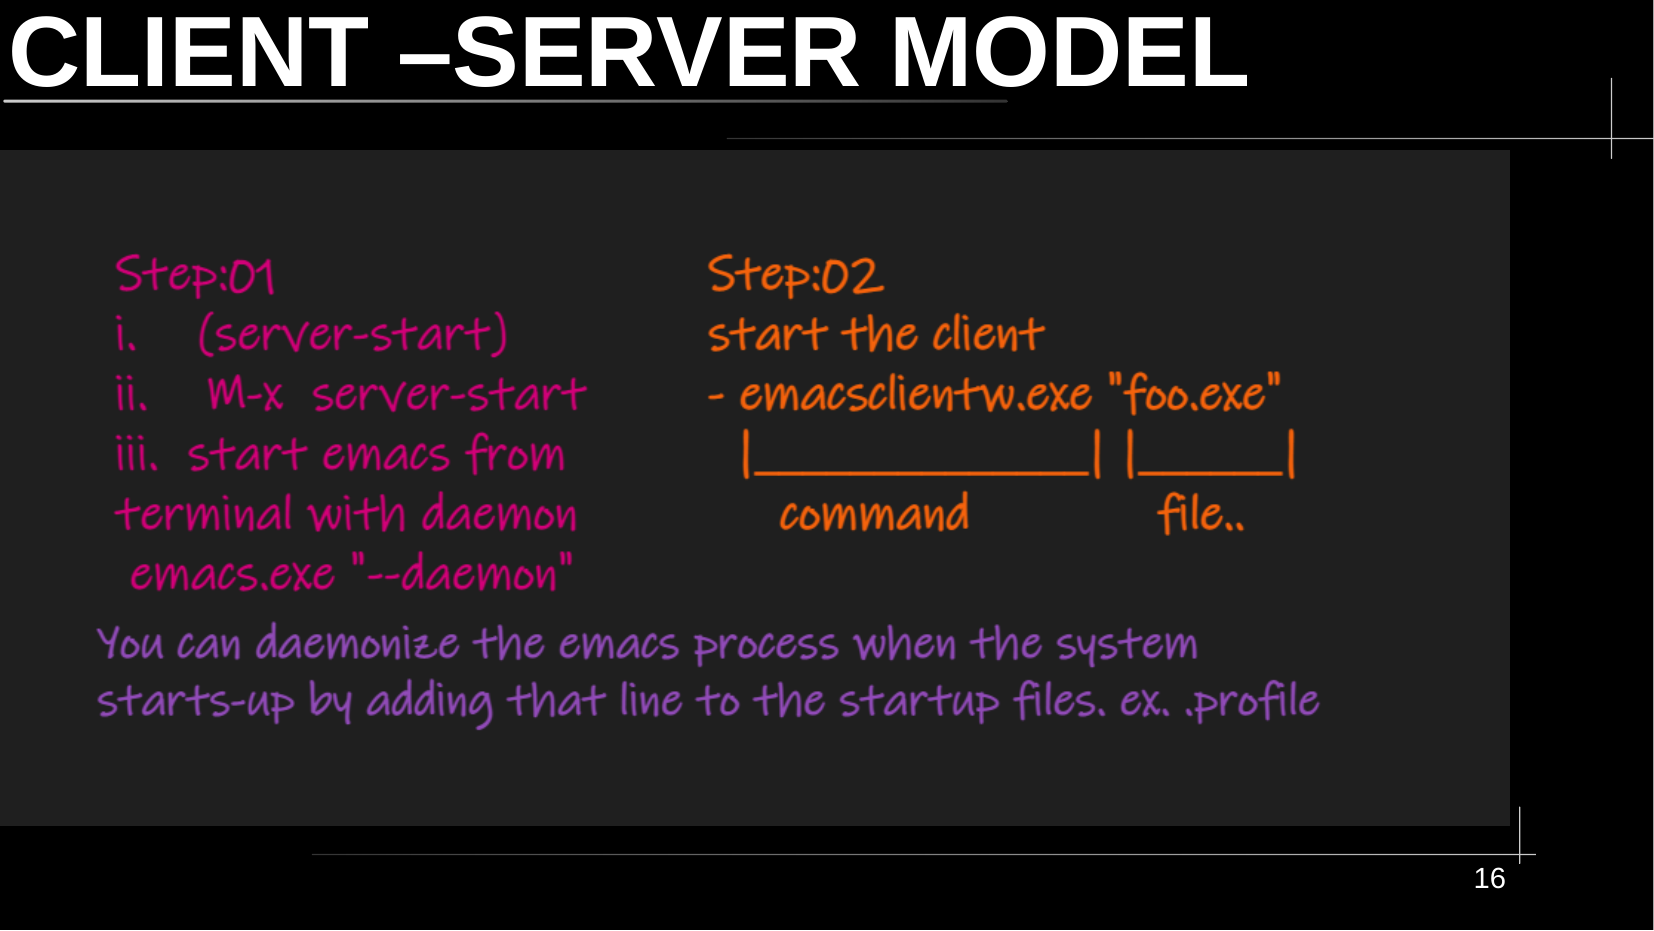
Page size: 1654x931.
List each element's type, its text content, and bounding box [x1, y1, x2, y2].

picture [0, 150, 1516, 826]
title CLIENT –SERVER MODEL [8, 7, 1407, 102]
